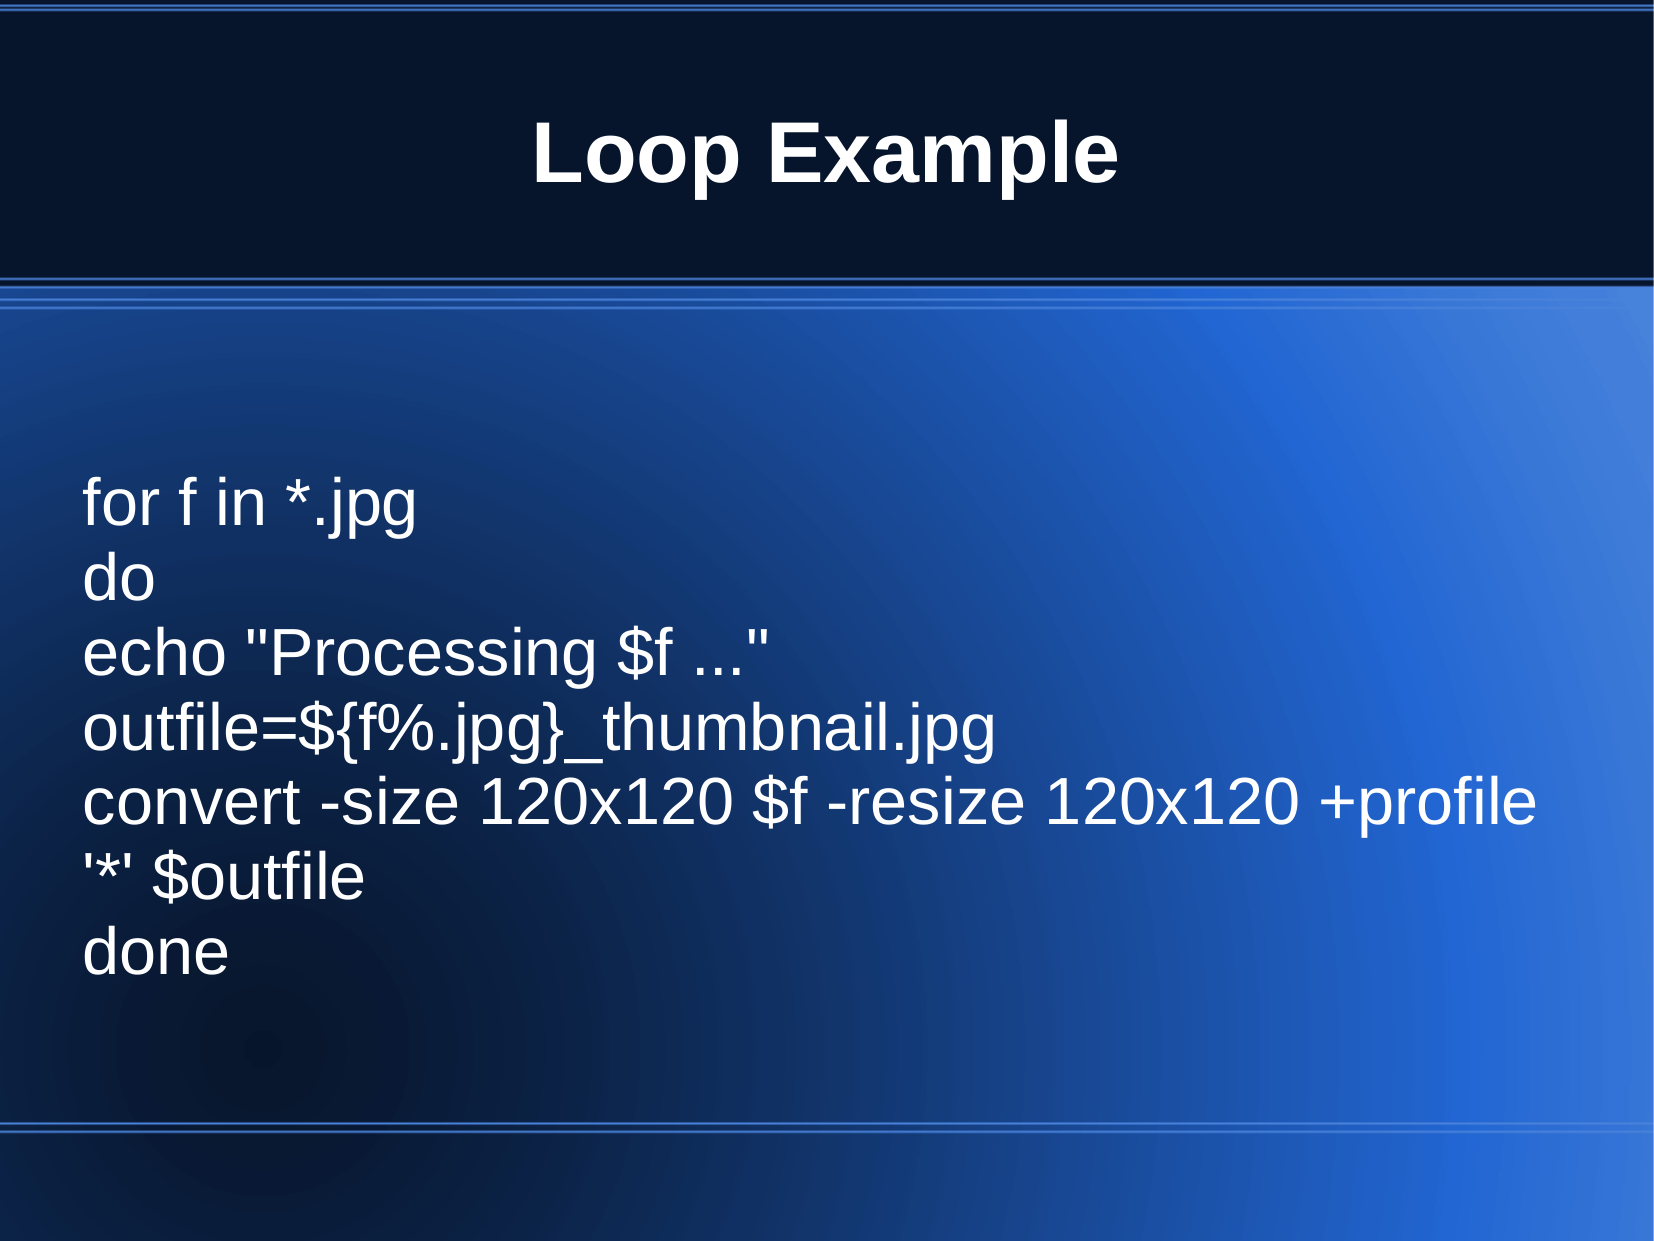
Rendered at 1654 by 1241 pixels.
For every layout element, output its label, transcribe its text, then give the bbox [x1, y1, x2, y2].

picture [0, 0, 1654, 1241]
title Loop Example [82, 49, 1571, 257]
subtitle for f in *.jpg do echo "Processing $f ..." outfile=${f%.jpg}_thumbnail.jpg convert -size 120x120 $f -resize 120x120 +profile '*' $outfile done [82, 355, 1571, 1174]
